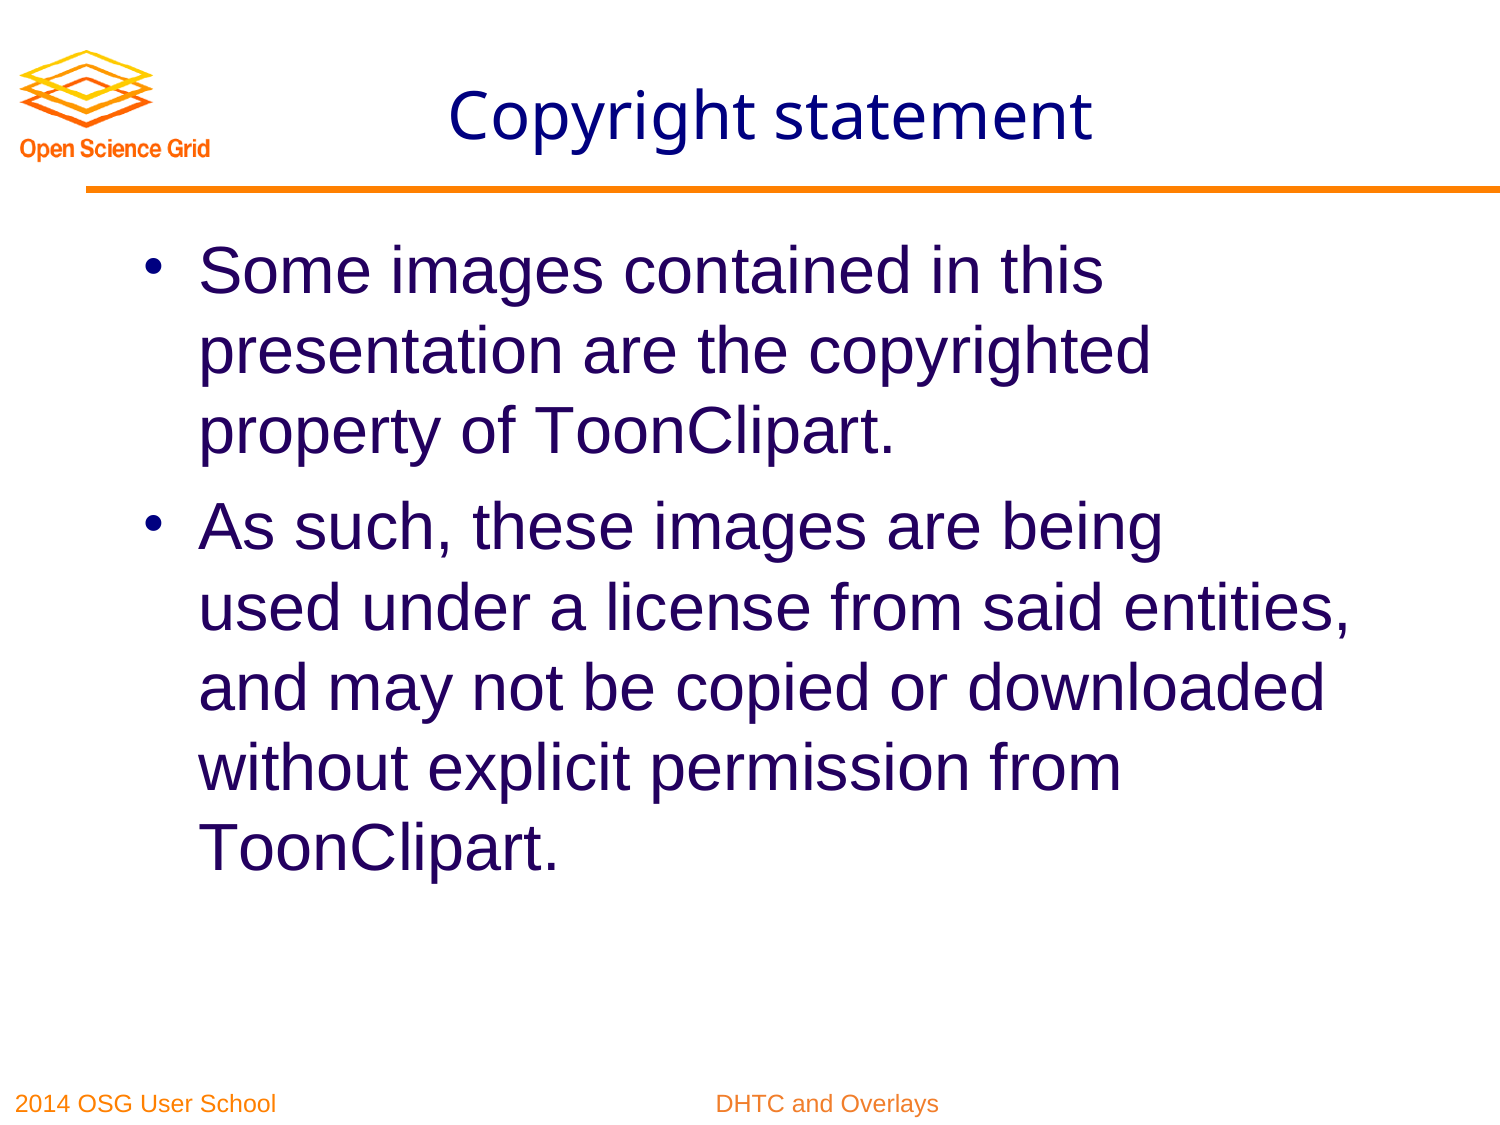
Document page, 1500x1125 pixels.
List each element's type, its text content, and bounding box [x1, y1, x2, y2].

picture [0, 27, 201, 179]
list Some images contained in this presentation are the copyrighted property of ToonClipart. As such, these images are being used under a license from said entities, and may not be copied or downloaded without explicit permission from ToonClipart. [127, 218, 1403, 1055]
title Copyright statement [201, 18, 1342, 207]
